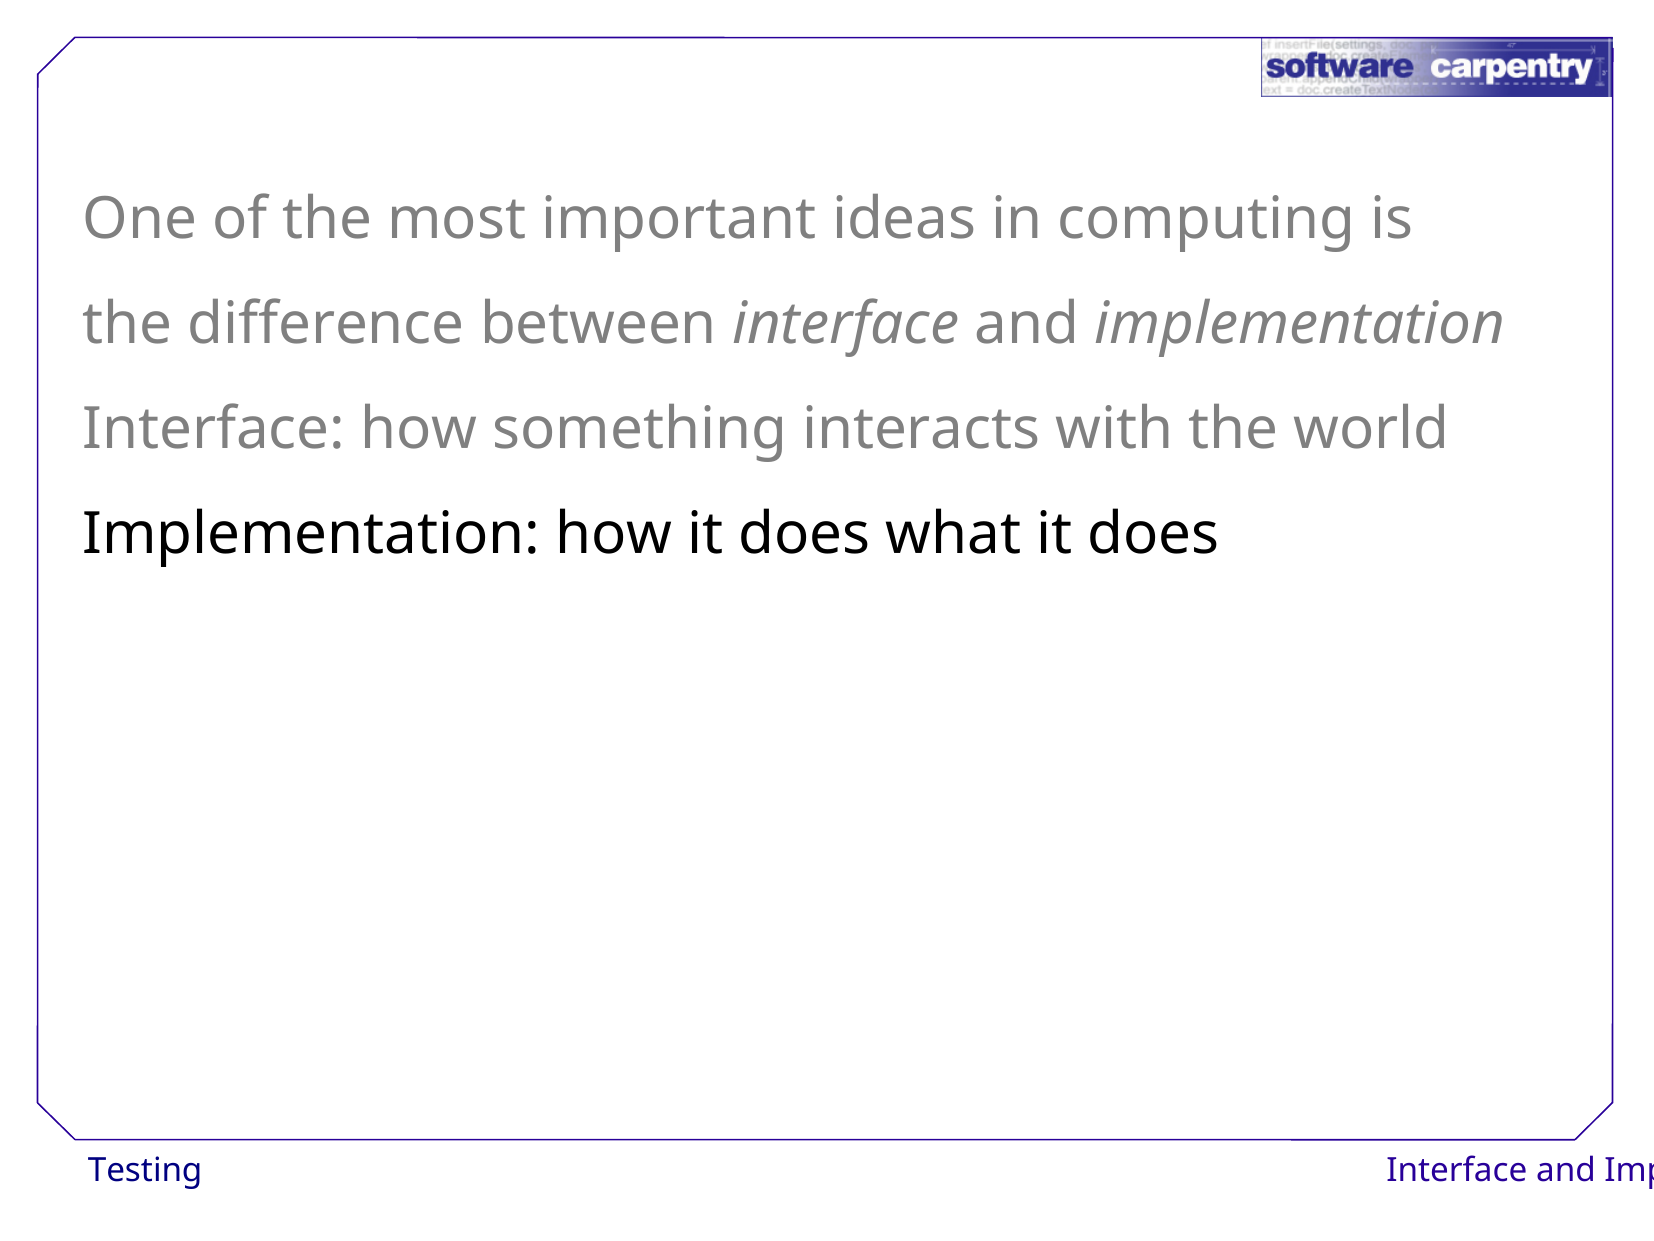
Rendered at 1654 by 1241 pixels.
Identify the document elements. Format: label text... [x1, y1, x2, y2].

text_box One of the most important ideas in computing is the difference between interface and implementation Interface: how something interacts with the world Implementation: how it does what it does [68, 137, 1654, 574]
picture [1261, 39, 1613, 97]
